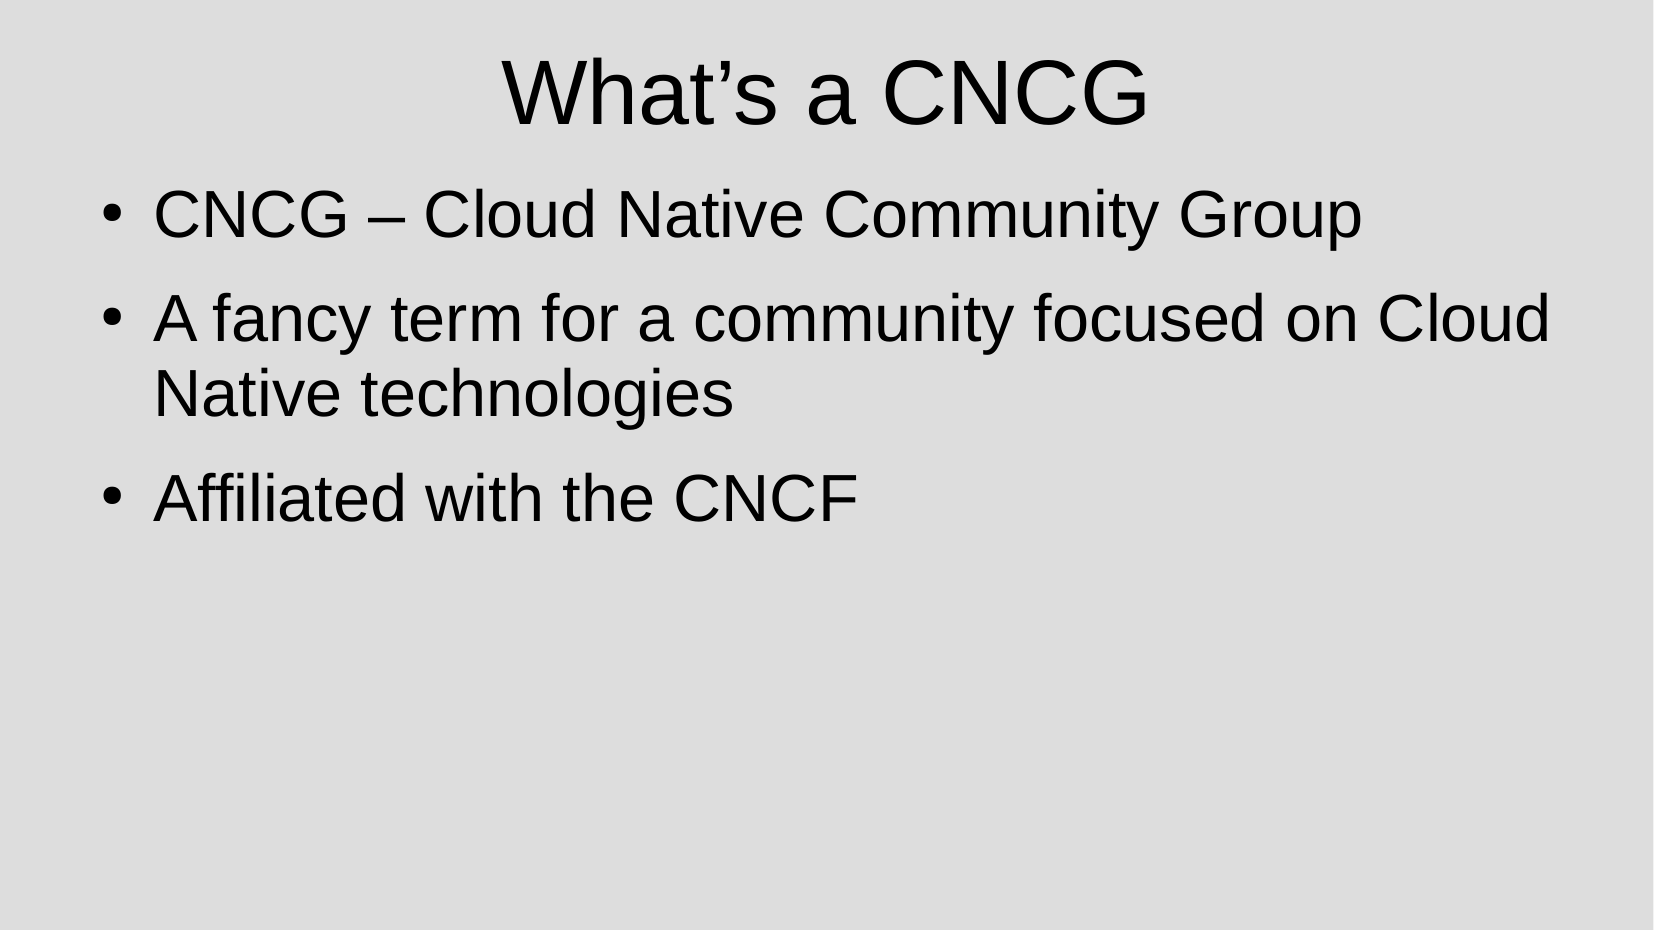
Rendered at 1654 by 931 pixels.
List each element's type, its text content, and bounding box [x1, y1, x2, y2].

title What’s a CNCG [82, 37, 1571, 148]
list CNCG – Cloud Native Community Group A fancy term for a community focused on Cloud Native technologies Affiliated with the CNCF [82, 177, 1571, 886]
